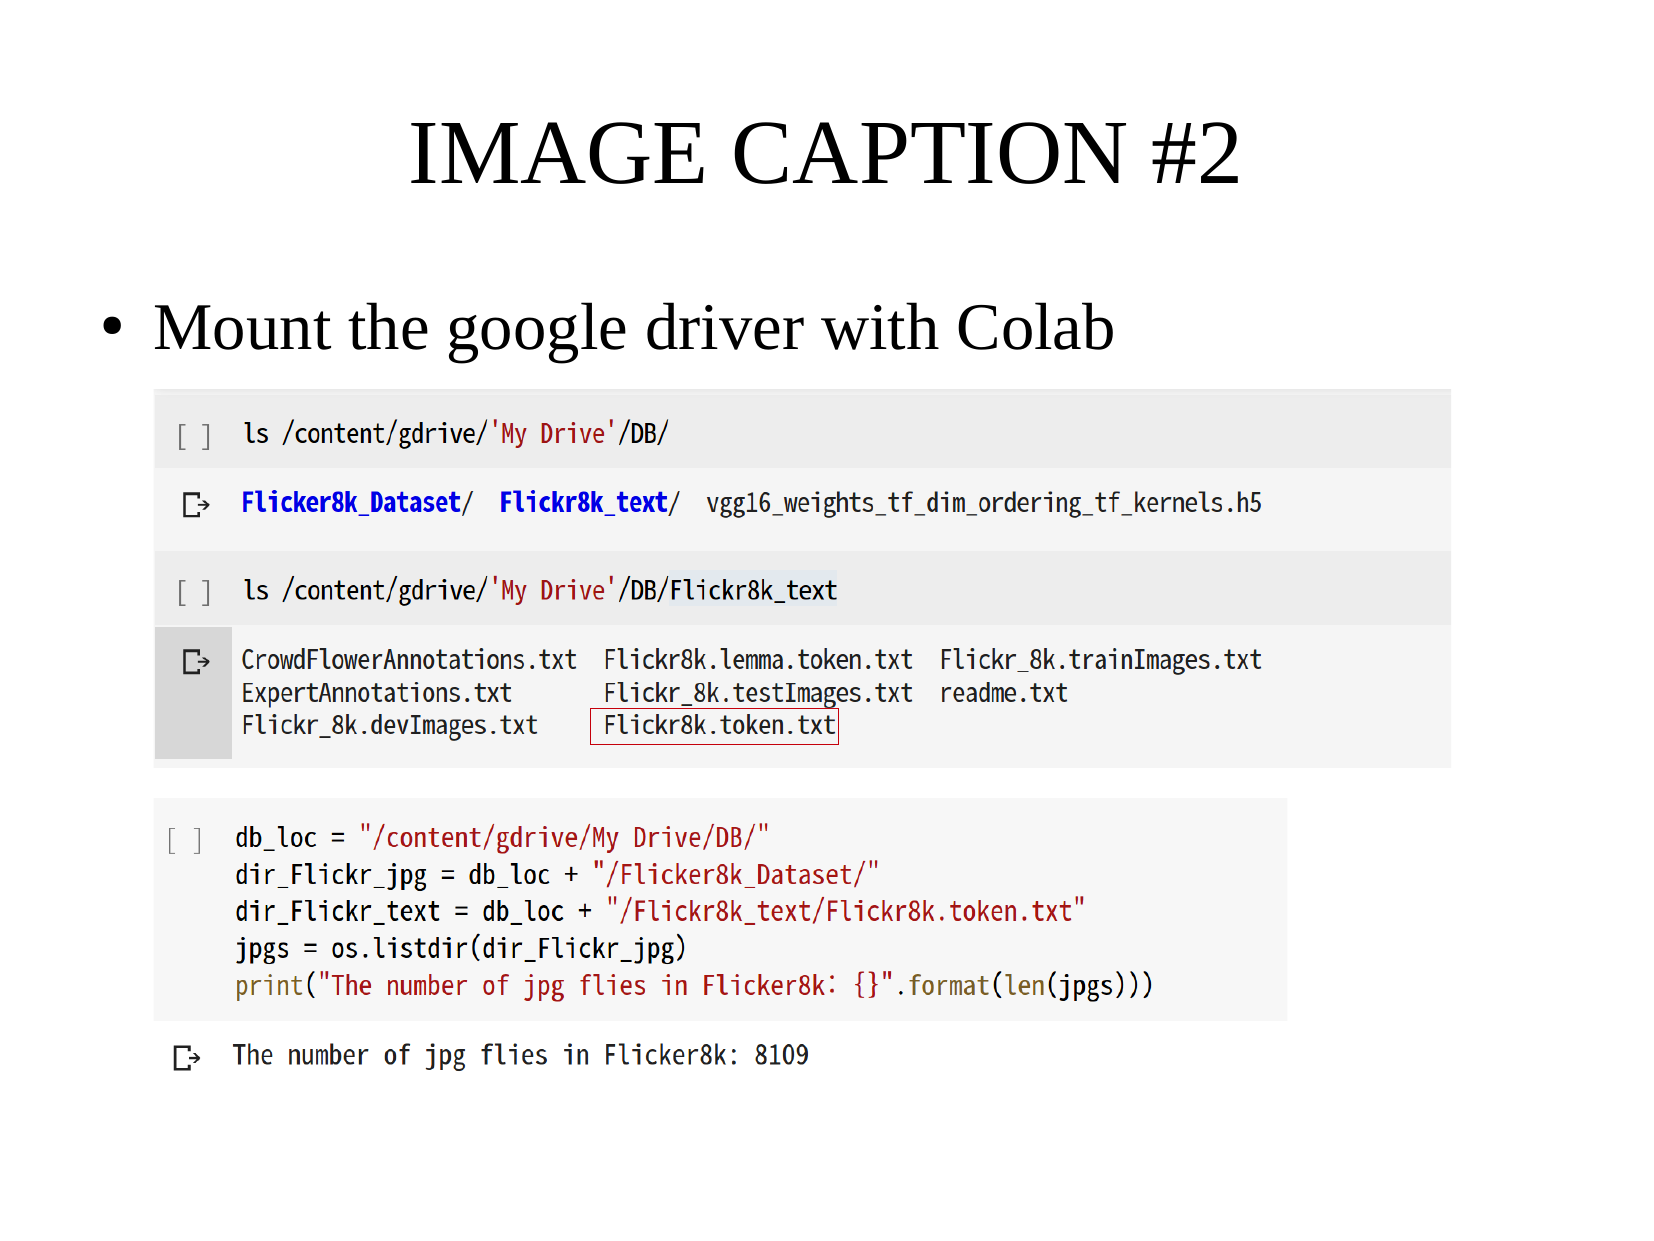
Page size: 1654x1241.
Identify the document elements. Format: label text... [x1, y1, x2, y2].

title IMAGE CAPTION #2 [82, 49, 1571, 257]
list Mount the google driver with Colab [82, 290, 1571, 1010]
picture [153, 389, 1452, 768]
text_box [590, 708, 839, 745]
picture [153, 791, 1288, 1087]
